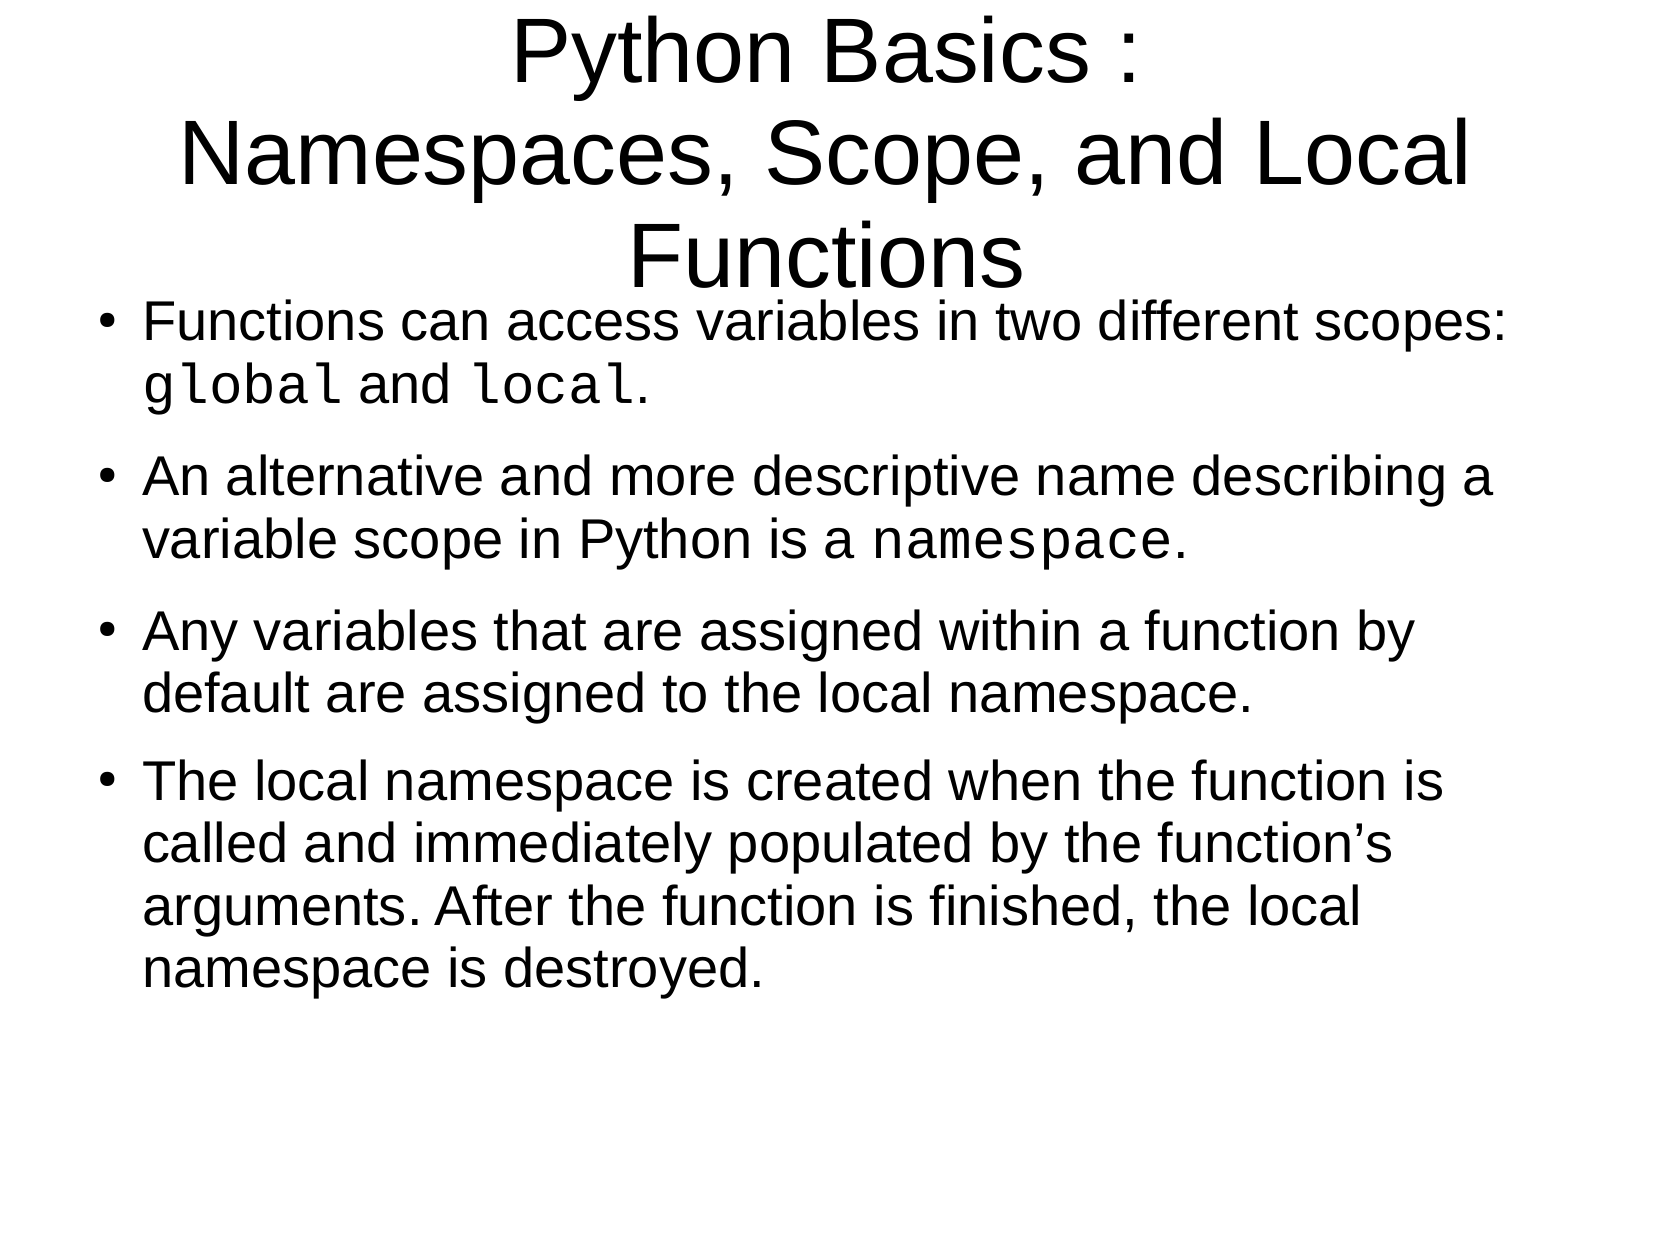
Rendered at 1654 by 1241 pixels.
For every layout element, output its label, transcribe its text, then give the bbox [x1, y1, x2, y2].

title Python Basics : Namespaces, Scope, and Local Functions [82, 0, 1571, 290]
list Functions can access variables in two different scopes: global and local. An alternative and more descriptive name describing a variable scope in Python is a namespace. Any variables that are assigned within a function by default are assigned to the local namespace. The local namespace is created when the function is called and immediately populated by the function’s arguments. After the function is finished, the local namespace is destroyed. [82, 290, 1571, 1010]
